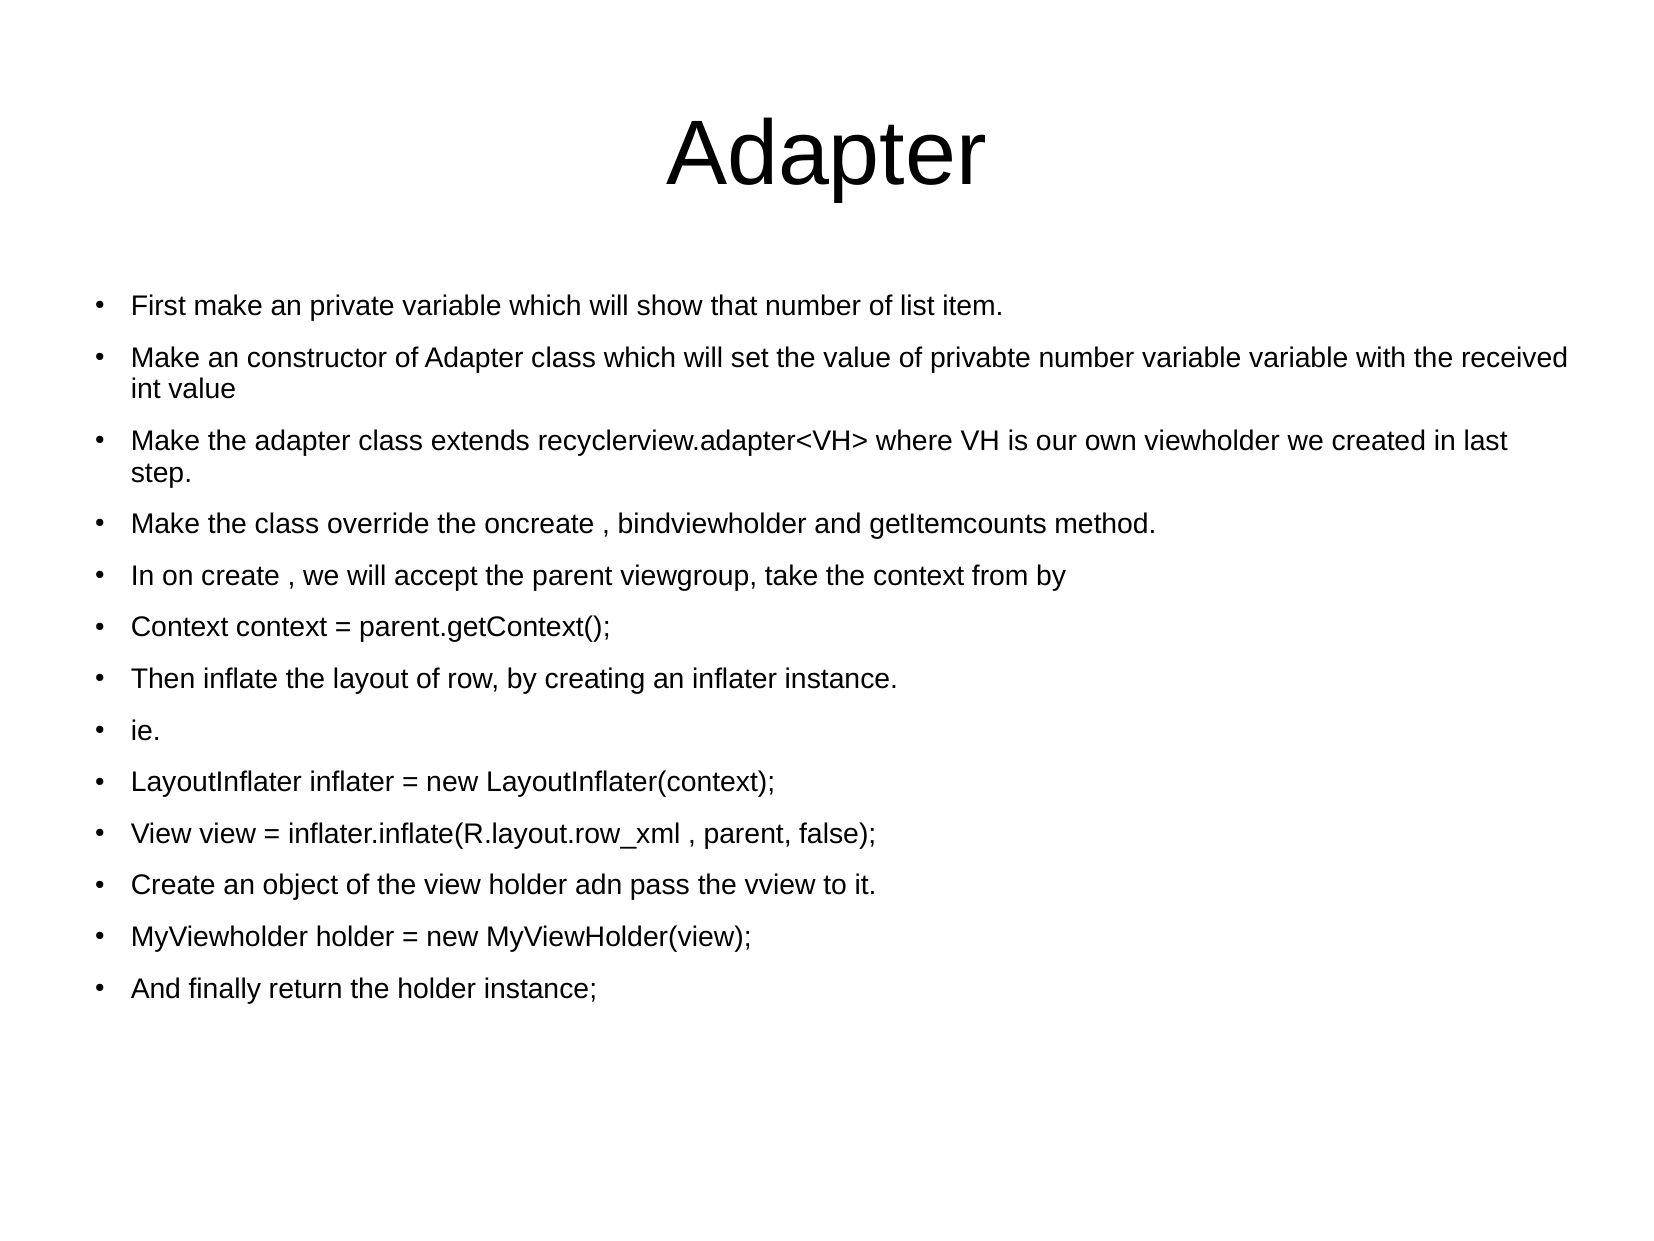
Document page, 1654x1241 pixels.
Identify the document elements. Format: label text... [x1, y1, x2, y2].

title Adapter [82, 49, 1571, 257]
list First make an private variable which will show that number of list item. Make an constructor of Adapter class which will set the value of privabte number variable variable with the received int value Make the adapter class extends recyclerview.adapter<VH> where VH is our own viewholder we created in last step. Make the class override the oncreate , bindviewholder and getItemcounts method. In on create , we will accept the parent viewgroup, take the context from by Context context = parent.getContext(); Then inflate the layout of row, by creating an inflater instance. ie. LayoutInflater inflater = new LayoutInflater(context); View view = inflater.inflate(R.layout.row_xml , parent, false); Create an object of the view holder adn pass the vview to it. MyViewholder holder = new MyViewHolder(view); And finally return the holder instance; [82, 290, 1571, 1010]
